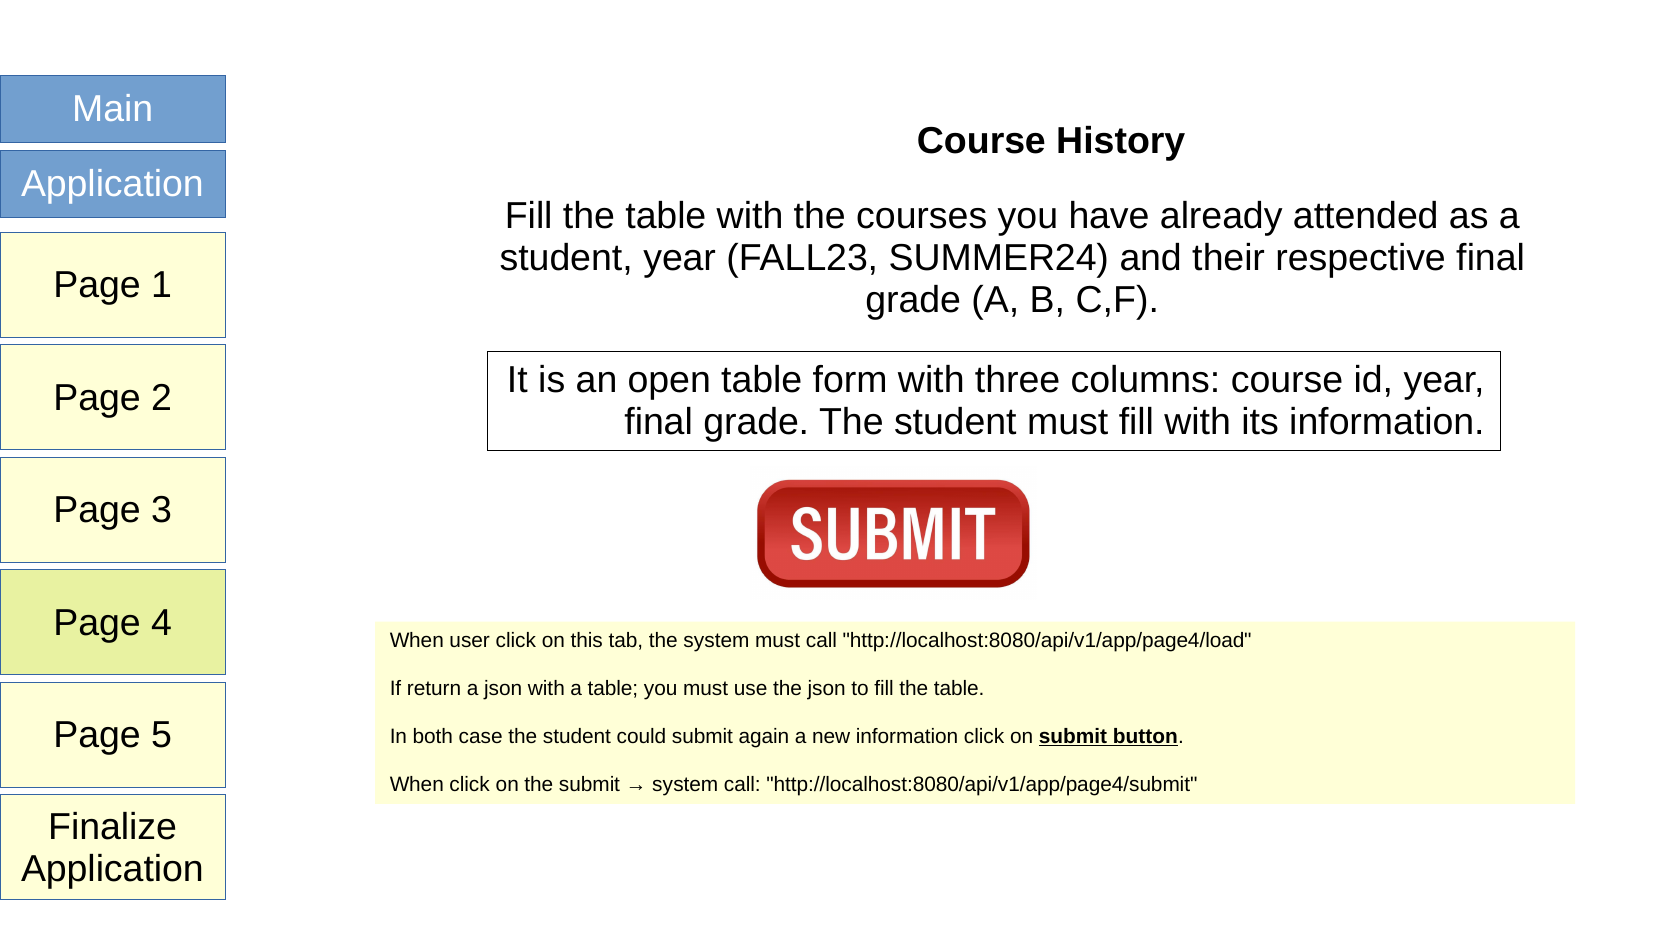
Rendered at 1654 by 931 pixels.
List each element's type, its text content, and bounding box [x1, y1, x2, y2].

text_box Page 5 [0, 682, 226, 788]
text_box Page 2 [0, 344, 226, 450]
text_box Main [0, 75, 226, 143]
text_box It is an open table form with three columns: course id, year, final grade. The student must fill with its information. [487, 351, 1501, 451]
text_box Page 4 [0, 569, 226, 675]
text_box Page 3 [0, 457, 226, 563]
text_box Finalize Application [0, 794, 226, 900]
text_box When user click on this tab, the system must call "http://localhost:8080/api/v1/app/page4/load" If return a json with a table; you must use the json to fill the table. In both case the student could submit again a new information click on submit button. When click on the submit → system call: "http://localhost:8080/api/v1/app/page4/submit" [375, 621, 1576, 804]
picture [750, 466, 1037, 601]
text_box Course History [487, 112, 1201, 187]
text_box Fill the table with the courses you have already attended as a student, year (FALL23, SUMMER24) and their respective final grade (A, B, C,F). [450, 187, 1576, 329]
text_box Application [0, 150, 226, 218]
text_box Page 1 [0, 232, 226, 338]
